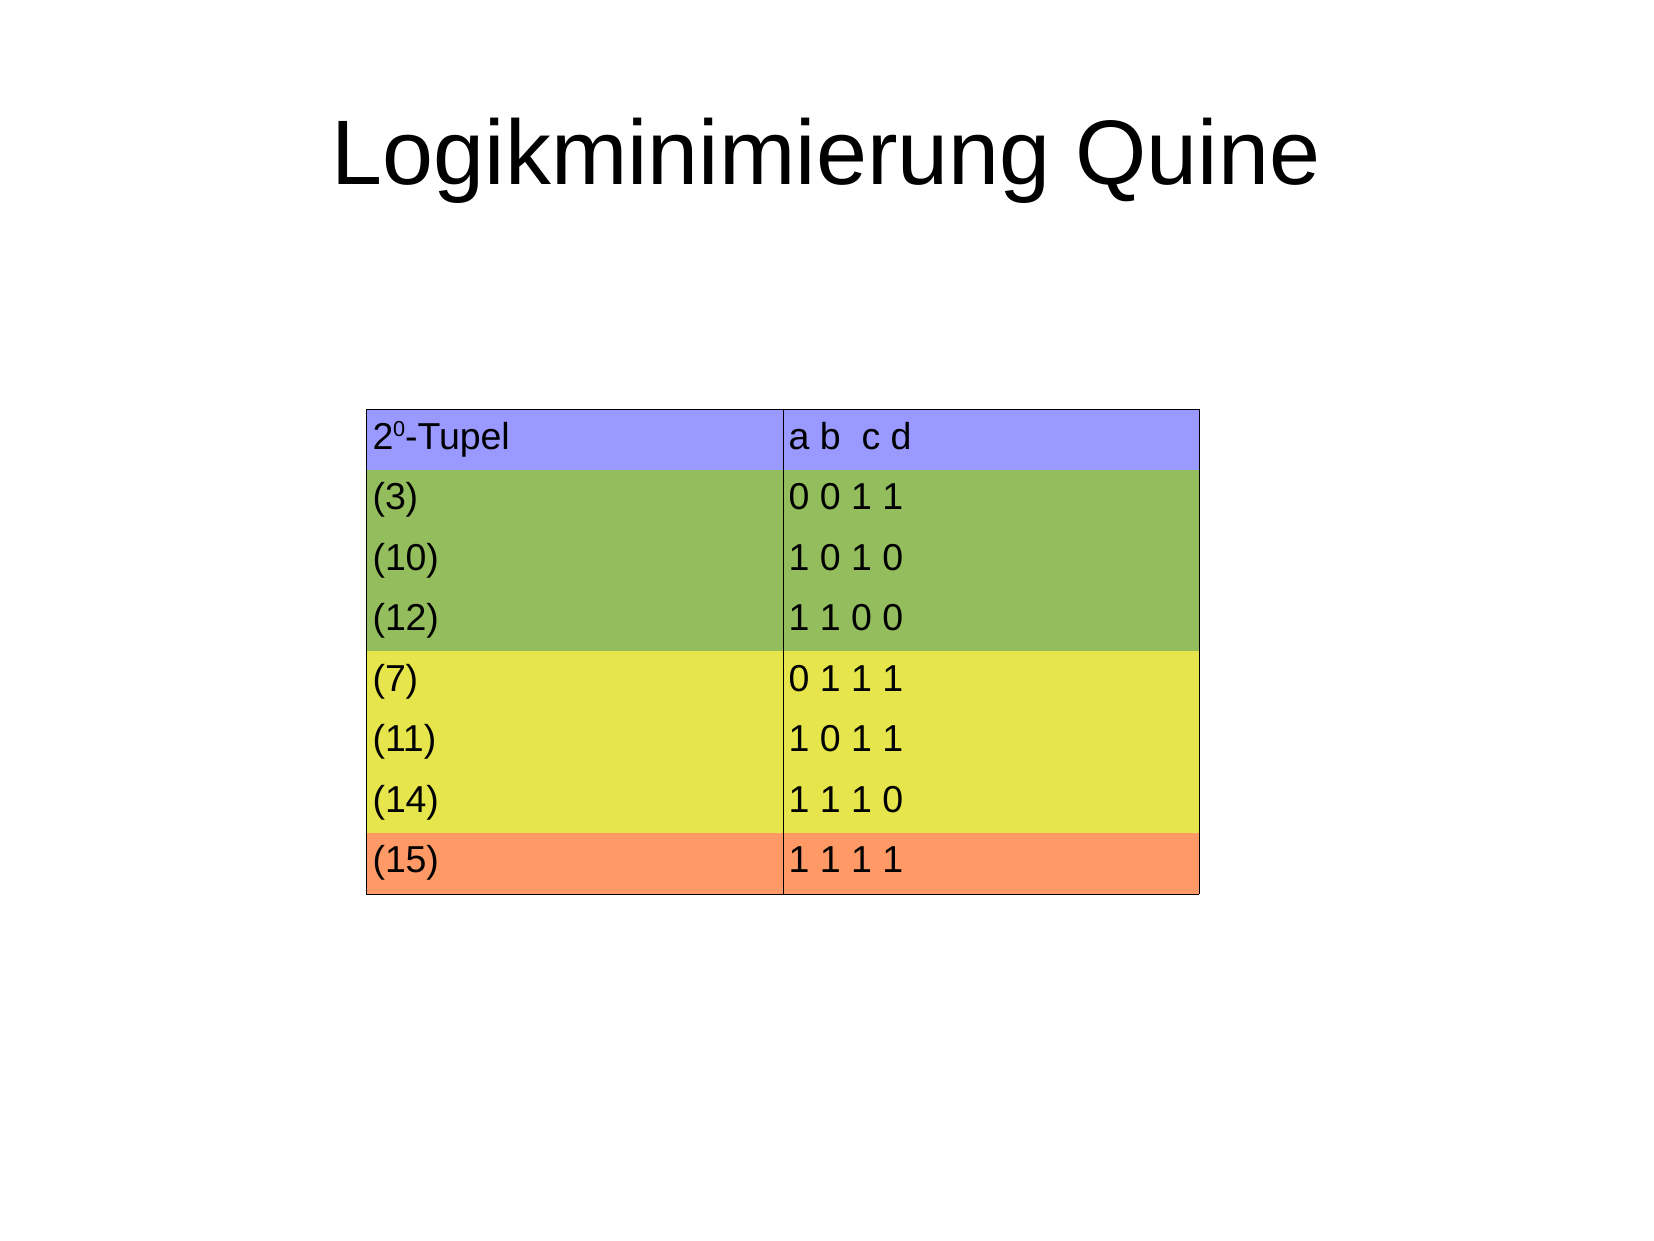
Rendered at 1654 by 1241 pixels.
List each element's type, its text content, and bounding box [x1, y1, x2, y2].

table_header a b c d [784, 410, 1199, 470]
table_cell 1 1 1 1 [784, 833, 1199, 894]
table_cell 1 0 1 1 [784, 712, 1199, 773]
table_cell (3) [367, 470, 783, 530]
title Logikminimierung Quine [82, 49, 1571, 257]
table_cell 0 1 1 1 [784, 651, 1199, 712]
table_cell 1 1 0 0 [784, 591, 1199, 651]
table_cell 1 0 1 0 [784, 530, 1199, 591]
table_cell 1 1 1 0 [784, 773, 1199, 833]
table_cell (15) [367, 833, 783, 894]
table_cell (14) [367, 773, 783, 833]
table_cell (10) [367, 530, 783, 591]
table_header 20-Tupel [367, 410, 783, 470]
table_cell (7) [367, 651, 783, 712]
table_cell 0 0 1 1 [784, 470, 1199, 530]
table_cell (11) [367, 712, 783, 773]
table_cell (12) [367, 591, 783, 651]
